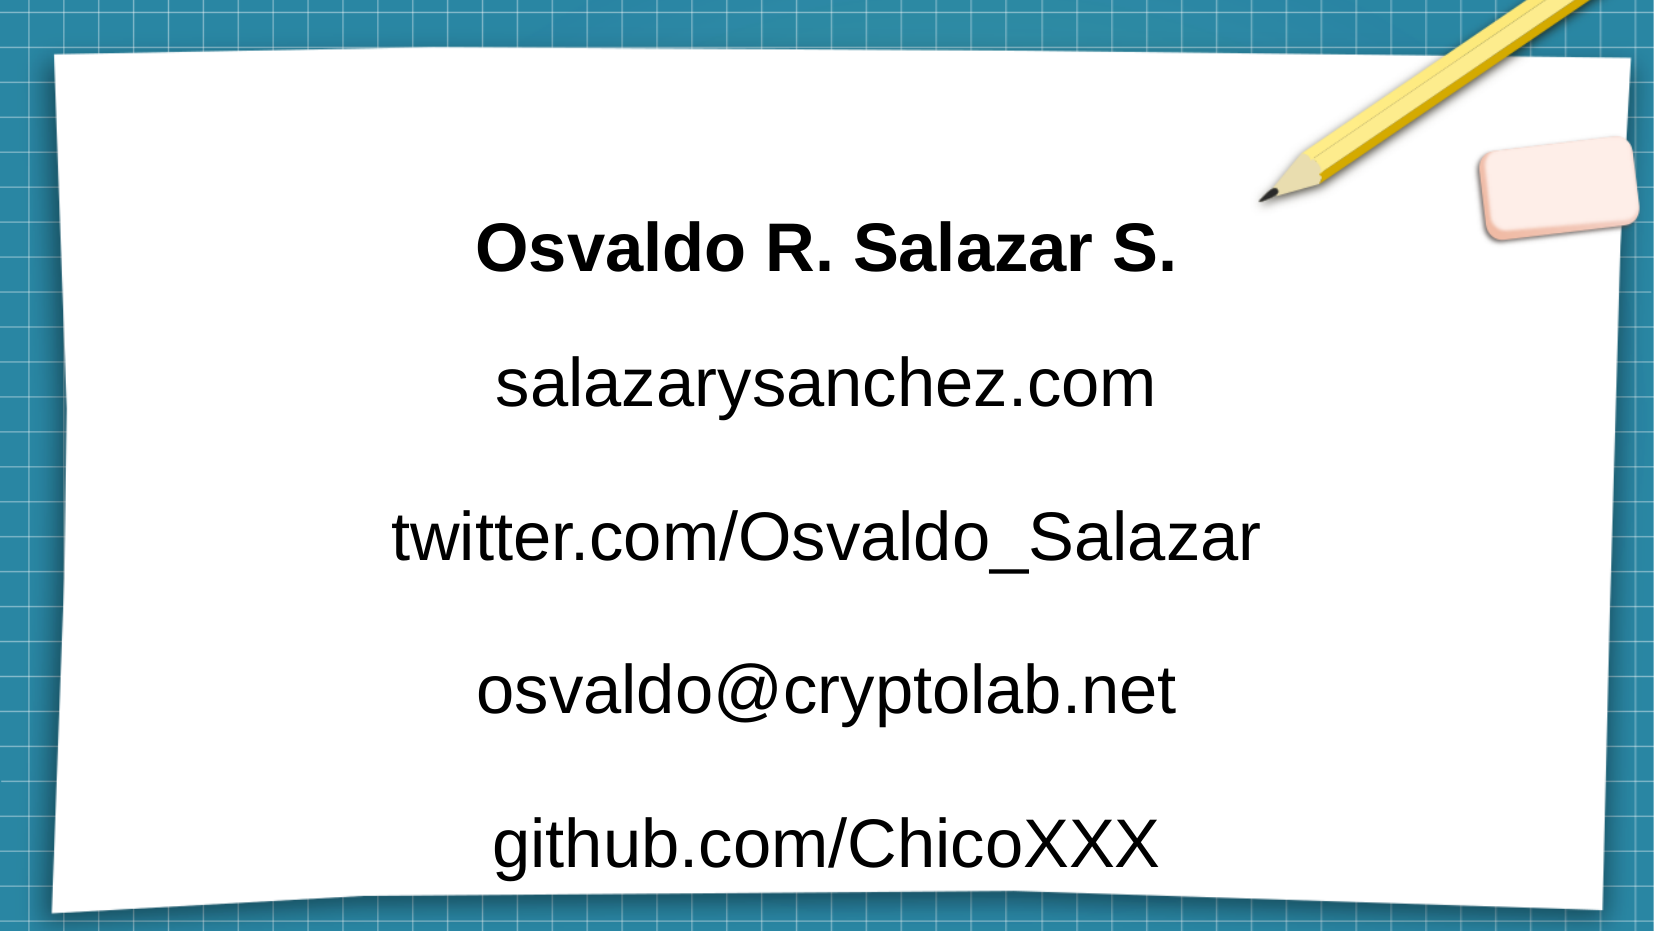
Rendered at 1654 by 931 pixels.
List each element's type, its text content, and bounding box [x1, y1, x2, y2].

picture [0, 0, 1654, 931]
title salazarysanchez.com twitter.com/Osvaldo_Salazar osvaldo@cryptolab.net github.com/ChicoXXX [82, 344, 1571, 883]
title Osvaldo R. Salazar S. [82, 169, 1571, 325]
